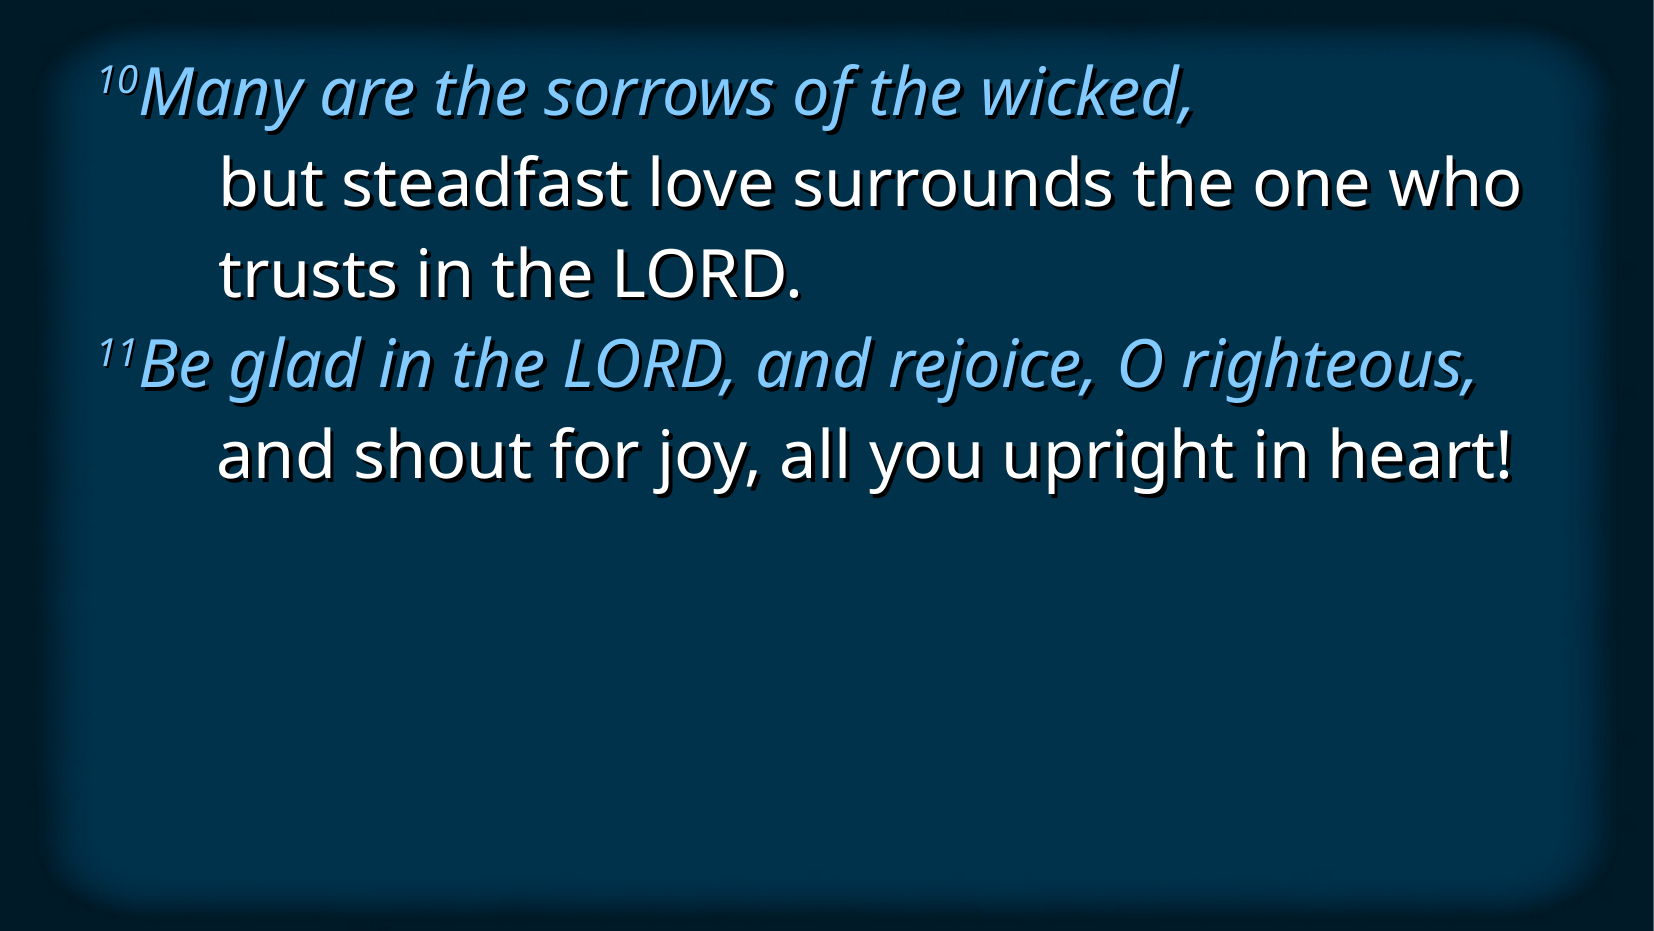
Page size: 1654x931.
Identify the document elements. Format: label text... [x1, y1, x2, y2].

text_box 10Many are the sorrows of the wicked, but steadfast love surrounds the one who trusts in the LORD. 11Be glad in the LORD, and rejoice, O righteous, and shout for joy, all you upright in heart! [80, 36, 1581, 511]
picture [0, 0, 1654, 931]
